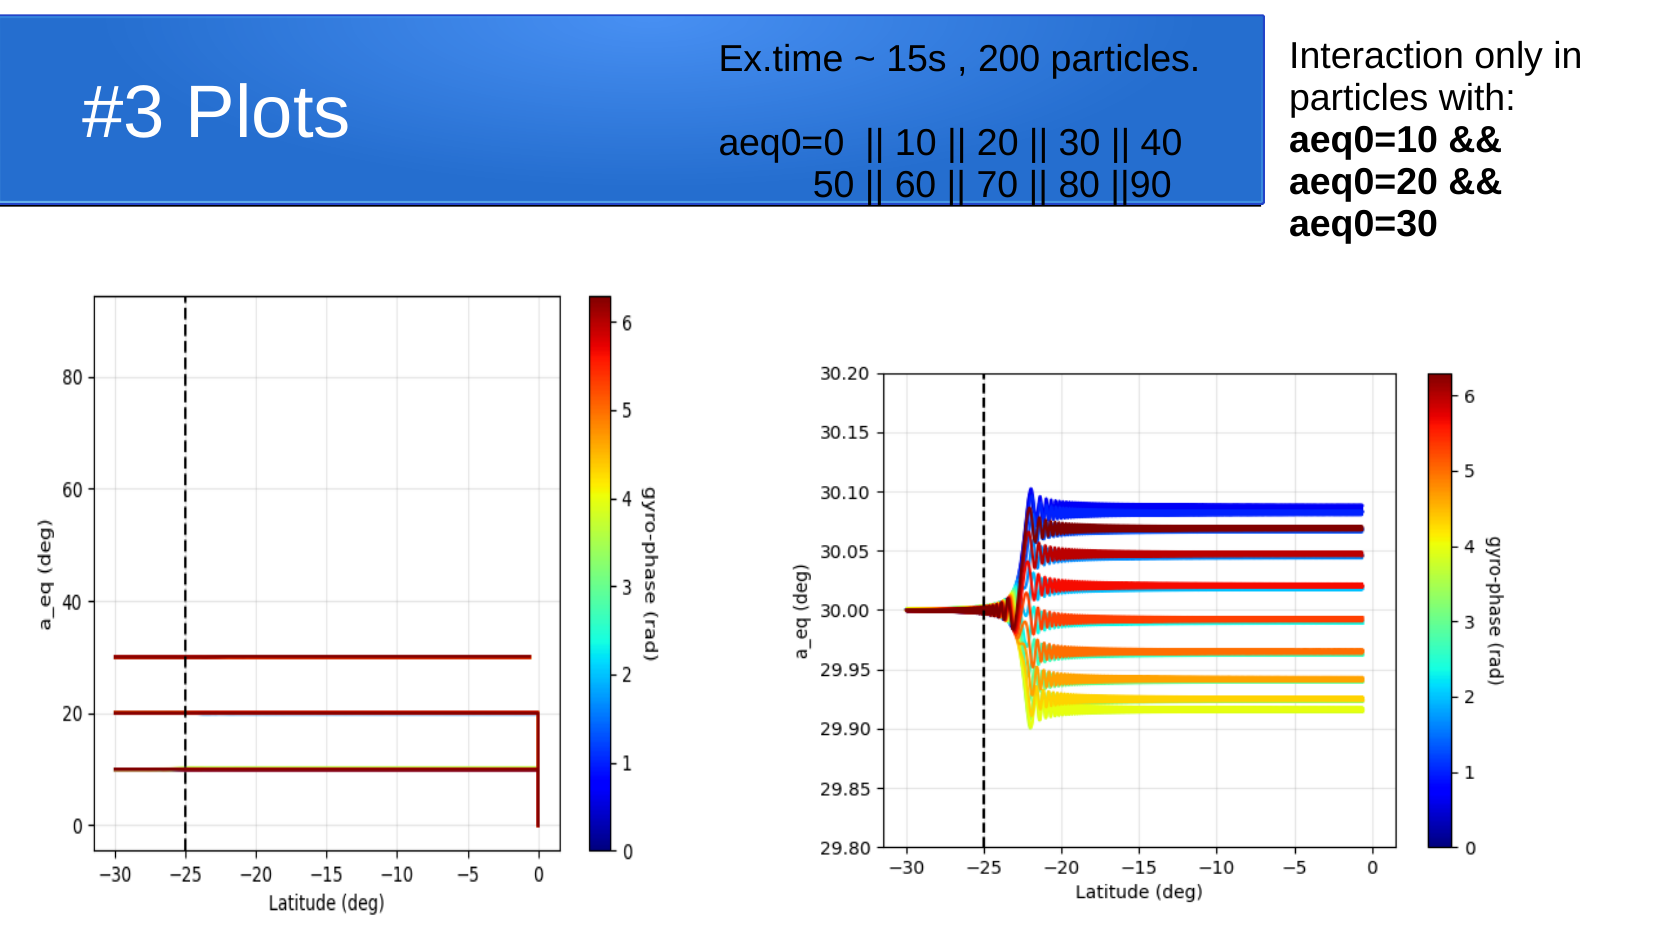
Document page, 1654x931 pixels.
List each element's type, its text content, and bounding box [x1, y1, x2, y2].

picture [0, 209, 751, 930]
picture [780, 299, 1606, 916]
title #3 Plots [82, 35, 703, 189]
text_box Interaction only in particles with: aeq0=10 && aeq0=20 && aeq0=30 [1274, 0, 1606, 252]
text_box Ex.time ~ 15s , 200 particles. aeq0=0 || 10 || 20 || 30 || 40 50 || 60 || 70 || 80 ||90 [703, 30, 1275, 381]
